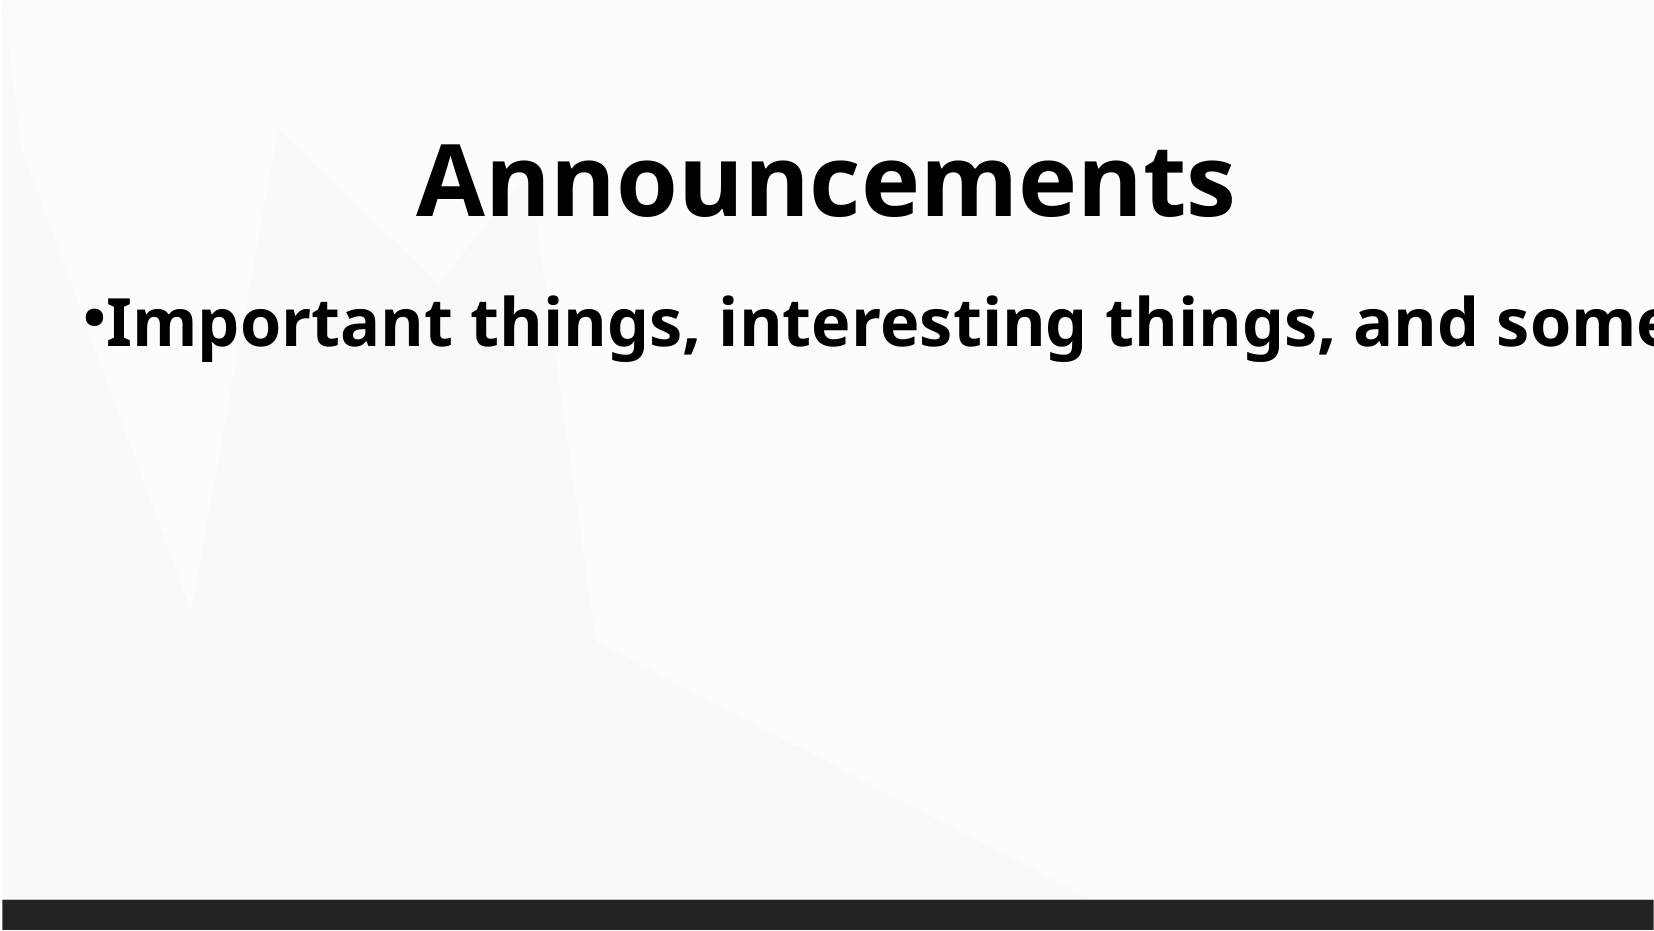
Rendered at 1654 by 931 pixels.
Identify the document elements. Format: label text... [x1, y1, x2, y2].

list Important things, interesting things, and sometimes both. [82, 279, 1571, 820]
title Announcements [82, 99, 1571, 255]
